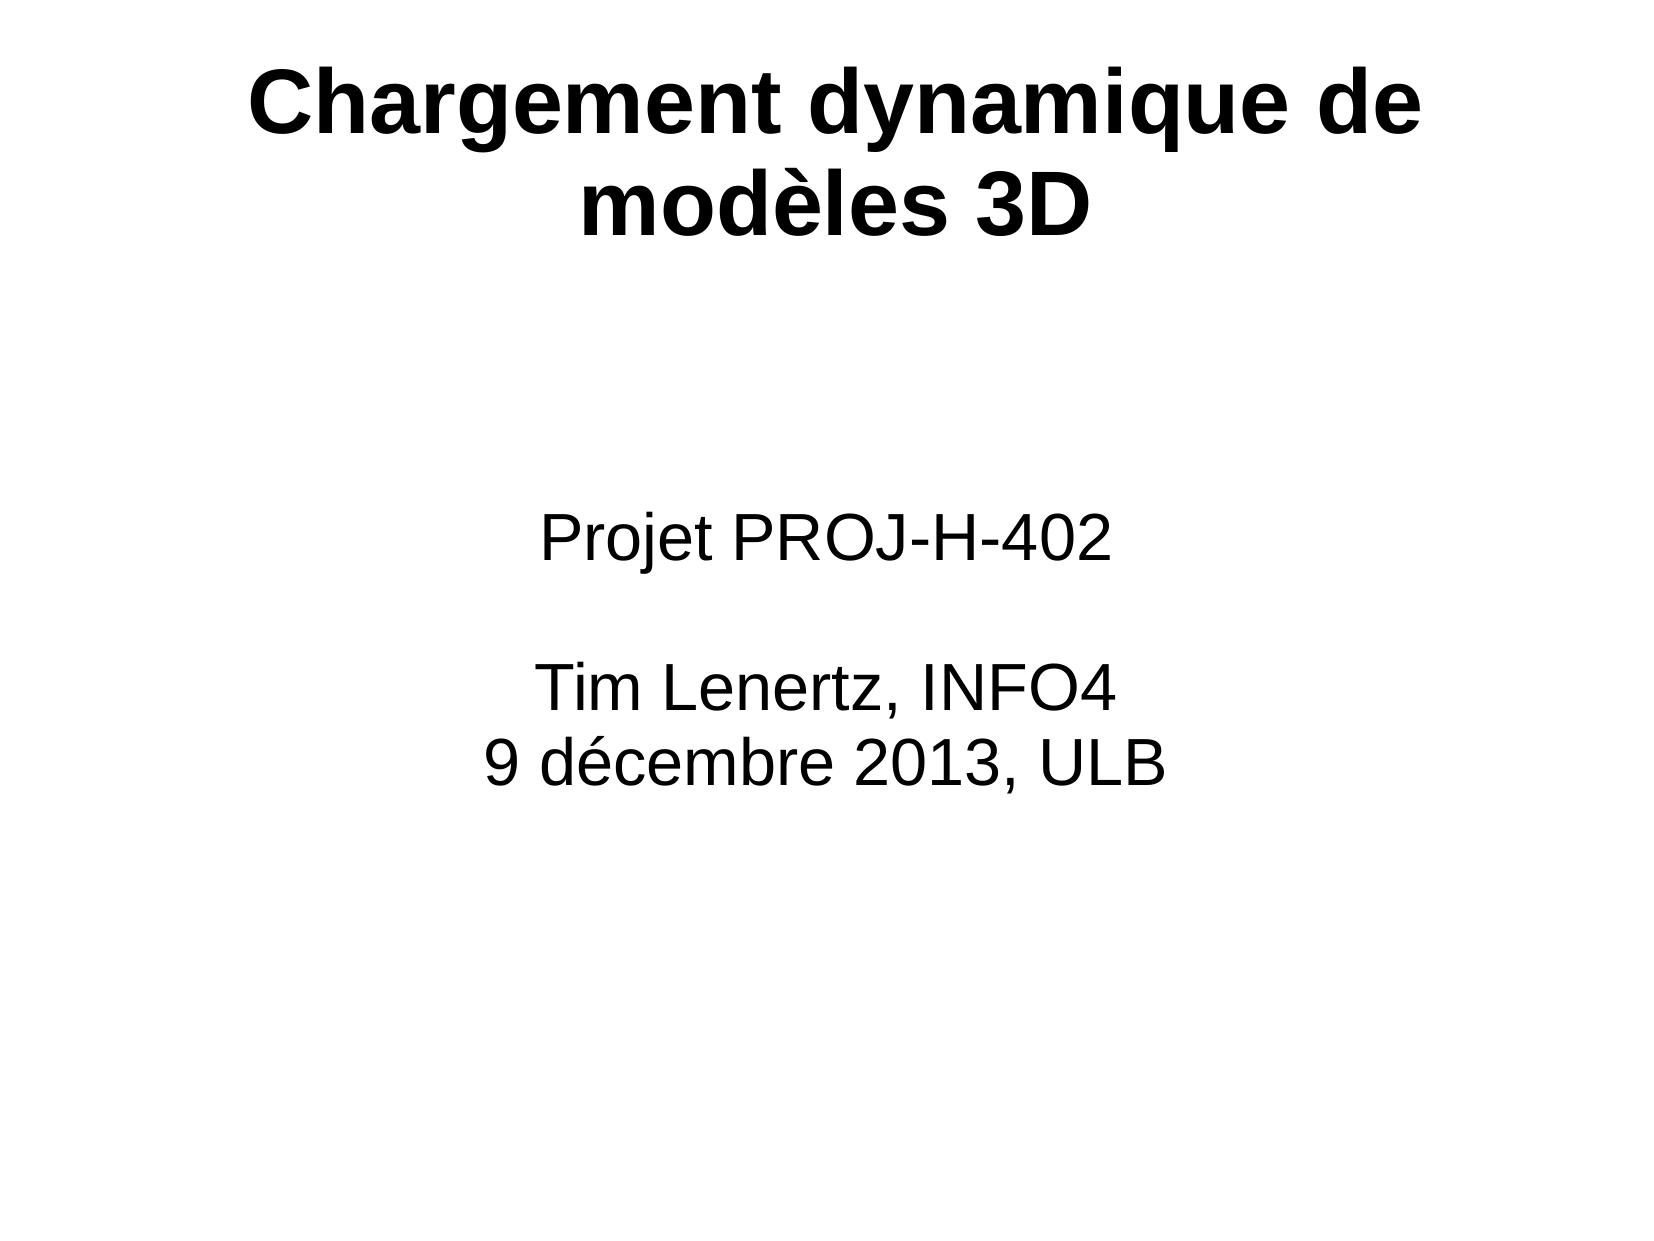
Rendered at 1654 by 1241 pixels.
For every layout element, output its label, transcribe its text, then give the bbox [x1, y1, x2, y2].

subtitle Projet PROJ-H-402 Tim Lenertz, INFO4 9 décembre 2013, ULB [82, 290, 1571, 1010]
title Chargement dynamique de modèles 3D [82, 49, 1590, 257]
